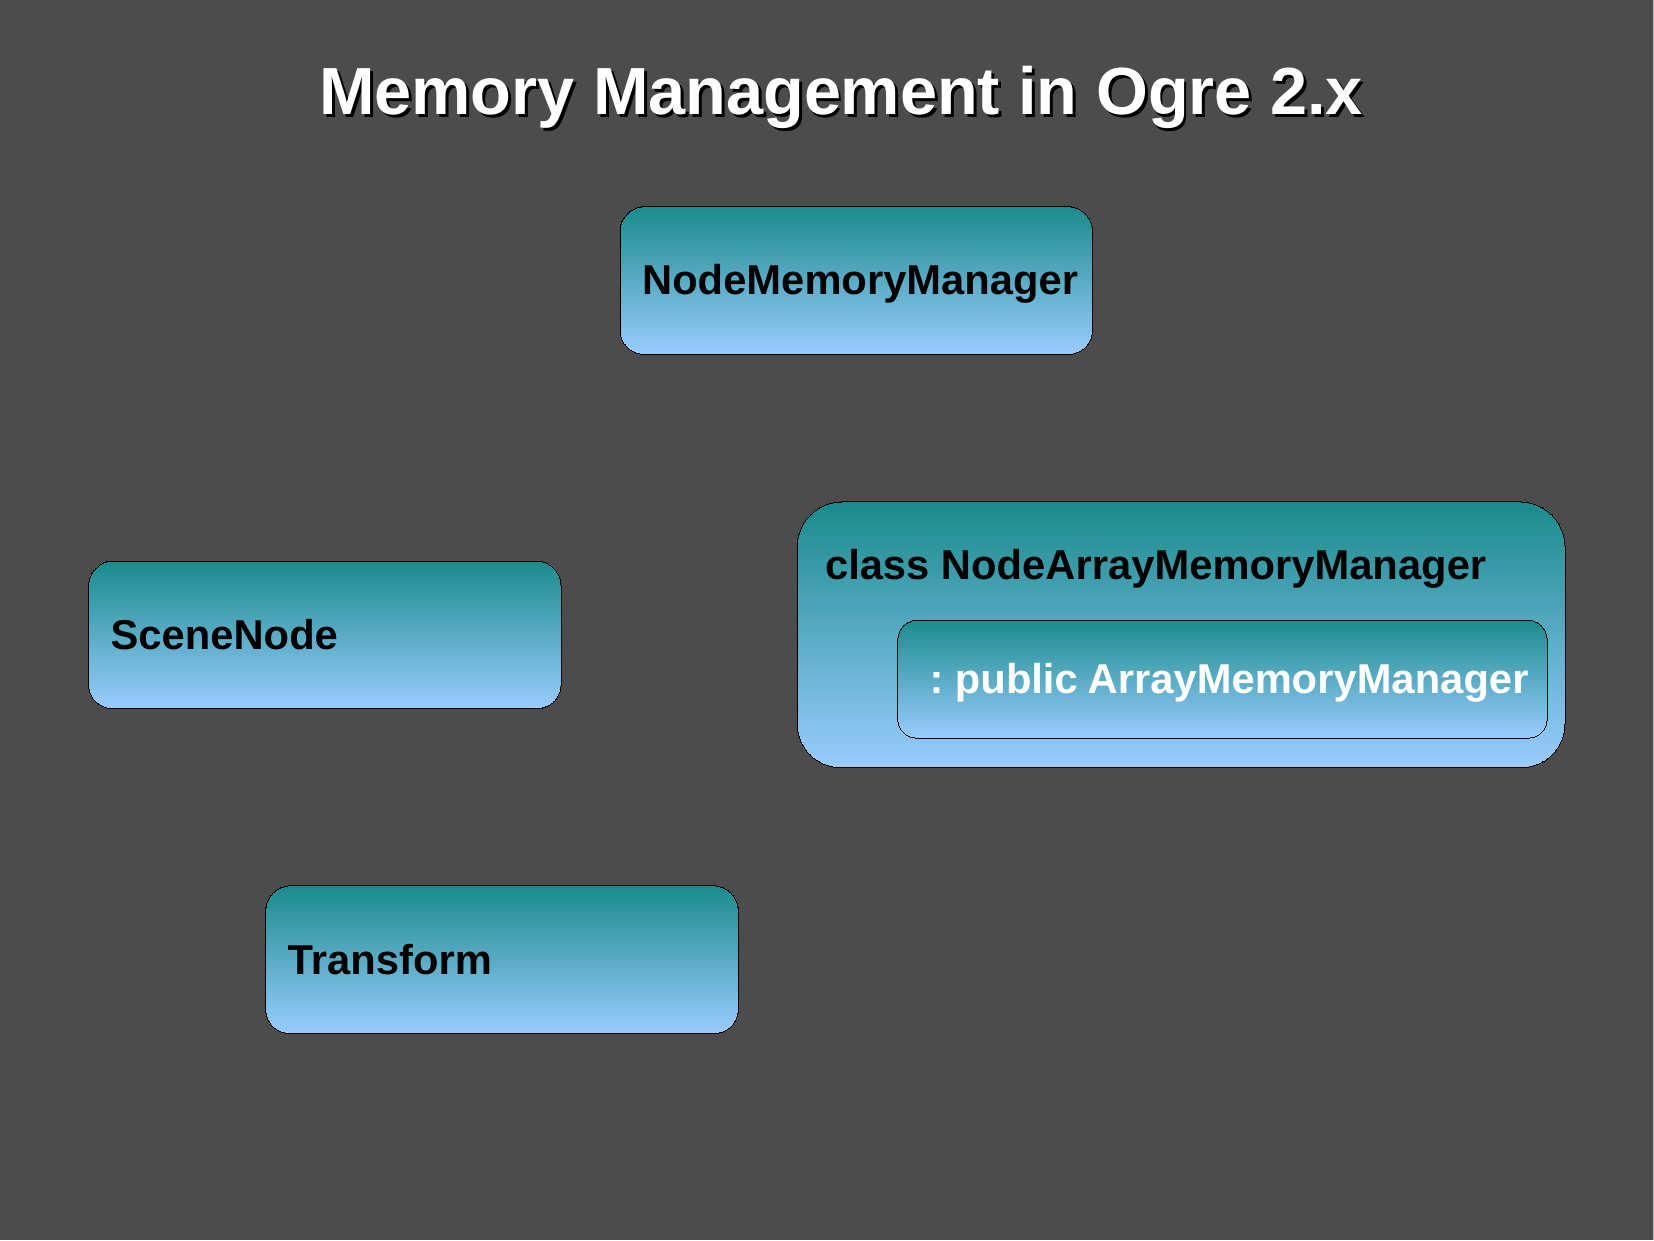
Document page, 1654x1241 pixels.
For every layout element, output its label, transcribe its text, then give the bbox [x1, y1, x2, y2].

text_box NodeMemoryManager [620, 206, 1093, 355]
text_box : public ArrayMemoryManager [897, 620, 1548, 739]
text_box Transform [265, 885, 739, 1034]
text_box SceneNode [88, 561, 562, 709]
text_box Memory Management in Ogre 2.x [265, 46, 1418, 137]
text_box class NodeArrayMemoryManager [797, 501, 1566, 768]
